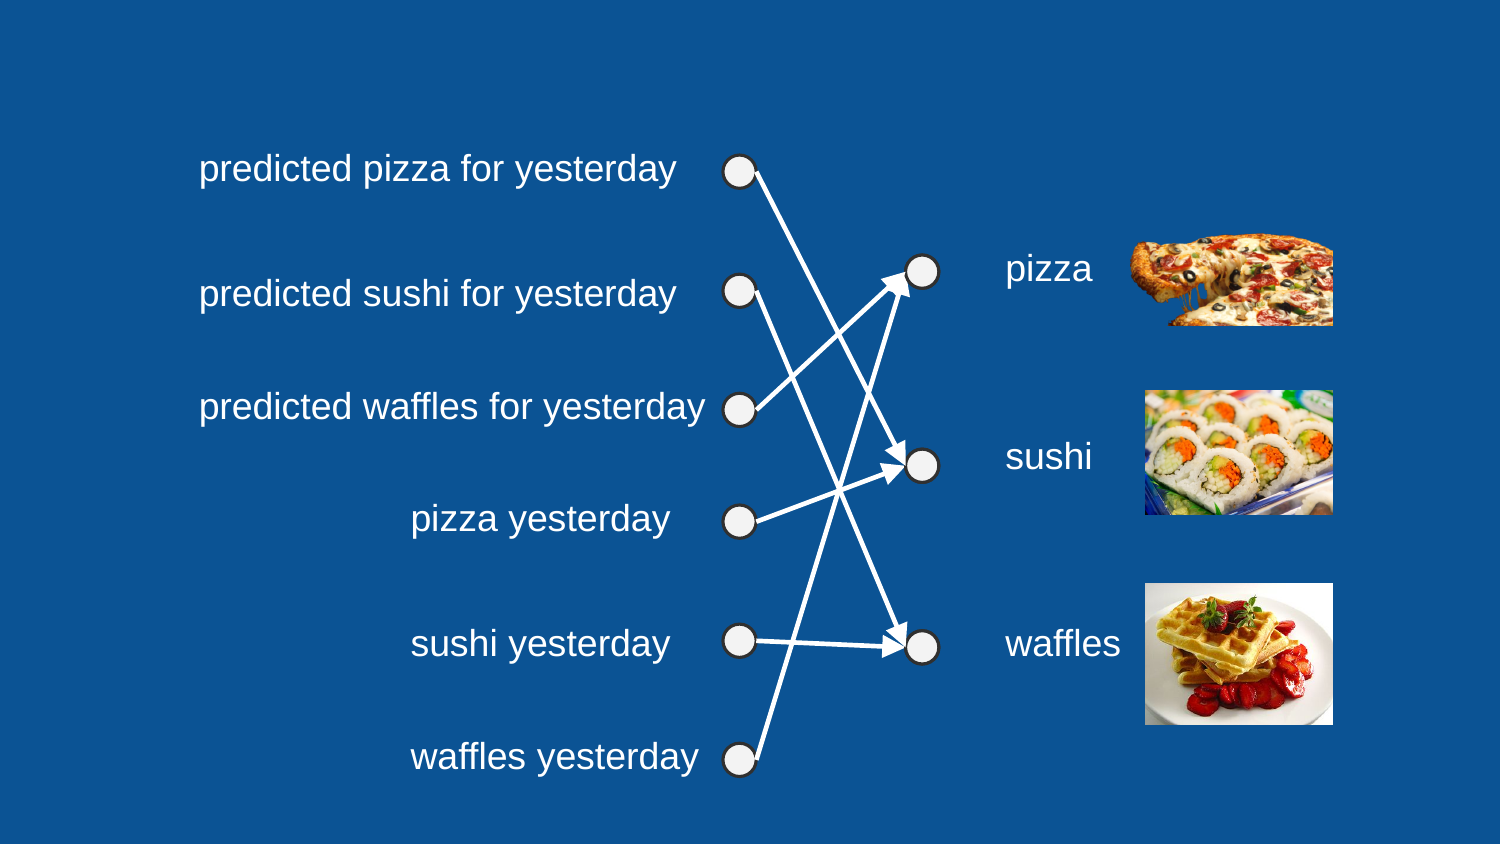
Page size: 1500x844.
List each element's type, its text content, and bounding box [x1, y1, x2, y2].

picture [1130, 231, 1333, 326]
text_box pizza [990, 229, 1164, 317]
text_box [905, 630, 939, 665]
text_box sushi yesterday [395, 604, 759, 692]
text_box [905, 449, 939, 483]
picture [1145, 390, 1333, 515]
text_box [722, 743, 757, 777]
text_box sushi [990, 416, 1164, 504]
text_box [722, 504, 756, 539]
text_box waffles [990, 604, 1164, 692]
text_box [722, 624, 756, 658]
text_box predicted waffles for yesterday [183, 366, 759, 455]
picture [1145, 583, 1333, 725]
text_box waffles yesterday [395, 716, 759, 804]
text_box pizza yesterday [395, 479, 759, 567]
text_box predicted sushi for yesterday [183, 254, 759, 342]
text_box [905, 255, 939, 289]
text_box predicted pizza for yesterday [183, 129, 759, 217]
